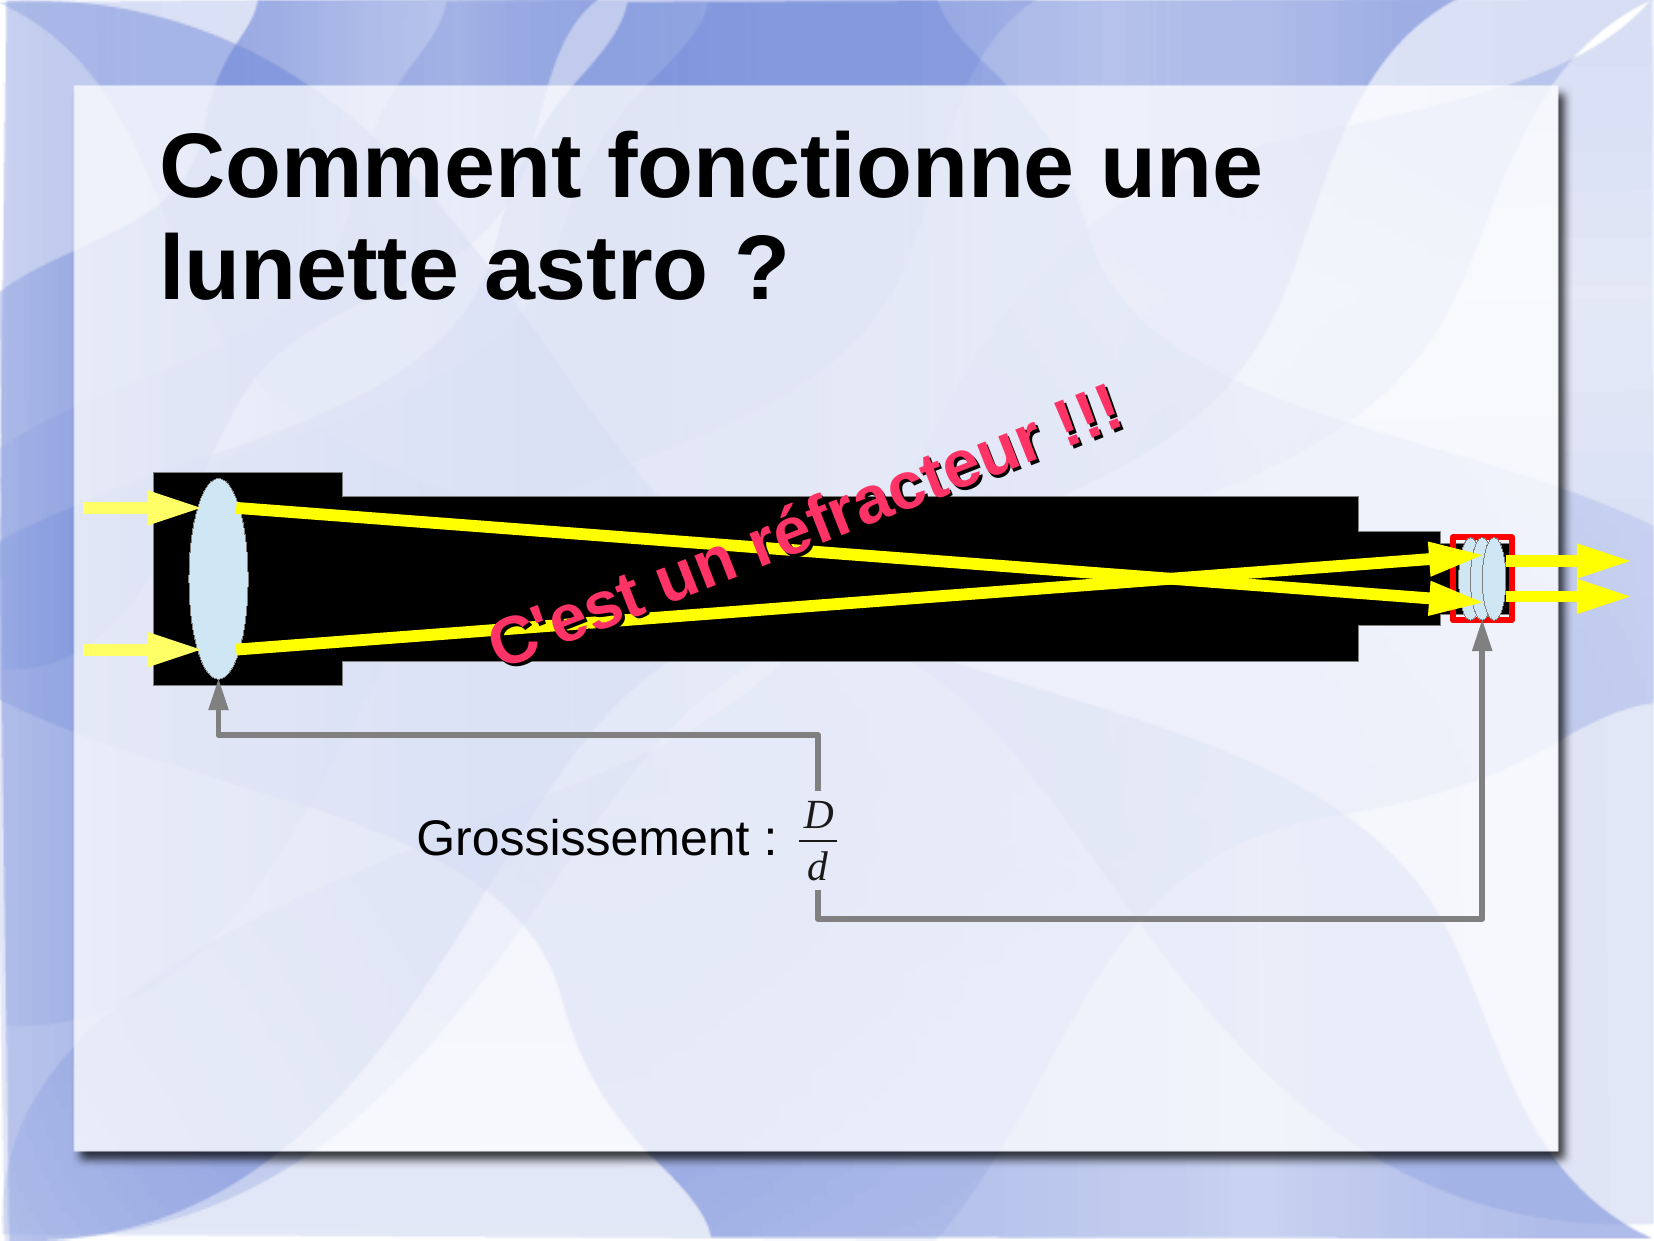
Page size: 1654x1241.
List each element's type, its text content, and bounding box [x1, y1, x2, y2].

picture [0, 0, 1654, 1241]
chart [791, 791, 846, 890]
text_box [725, 560, 1082, 606]
text_box [870, 496, 1450, 572]
text_box [583, 585, 1450, 662]
text_box [1456, 537, 1509, 621]
text_box C'est un réfracteur !!! [460, 354, 1151, 696]
title Comment fonctionne une lunette astro ? [159, 108, 1583, 325]
text_box [1259, 566, 1450, 592]
text_box Grossissement : [401, 803, 791, 874]
text_box [153, 472, 754, 686]
